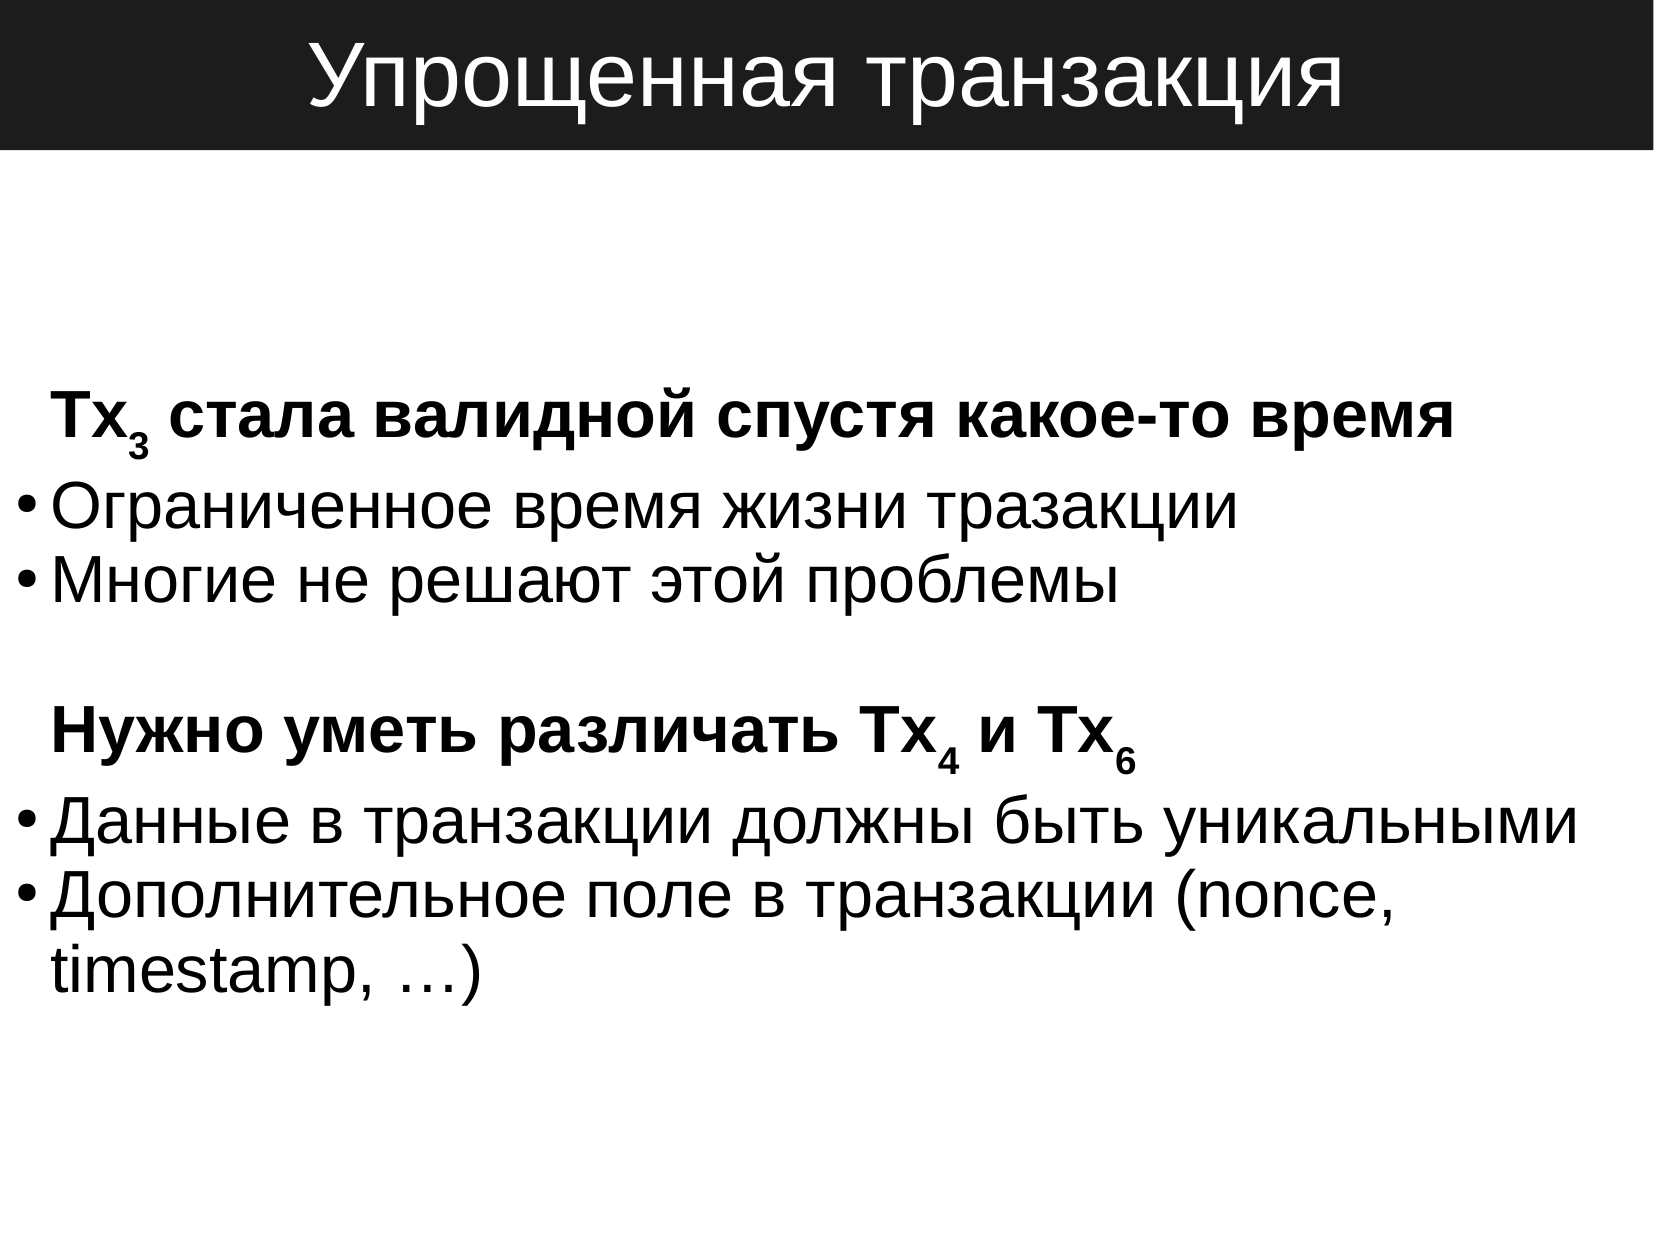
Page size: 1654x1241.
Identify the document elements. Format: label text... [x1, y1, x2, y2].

title Упрощенная транзакция [0, 0, 1654, 151]
subtitle Tx3 стала валидной спустя какое-то время Ограниченное время жизни тразакции Многие не решают этой проблемы Нужно уметь различать Tx4 и Tx6 Данные в транзакции должны быть уникальными Дополнительное поле в транзакции (nonce, timestamp, …) [15, 148, 1606, 1236]
